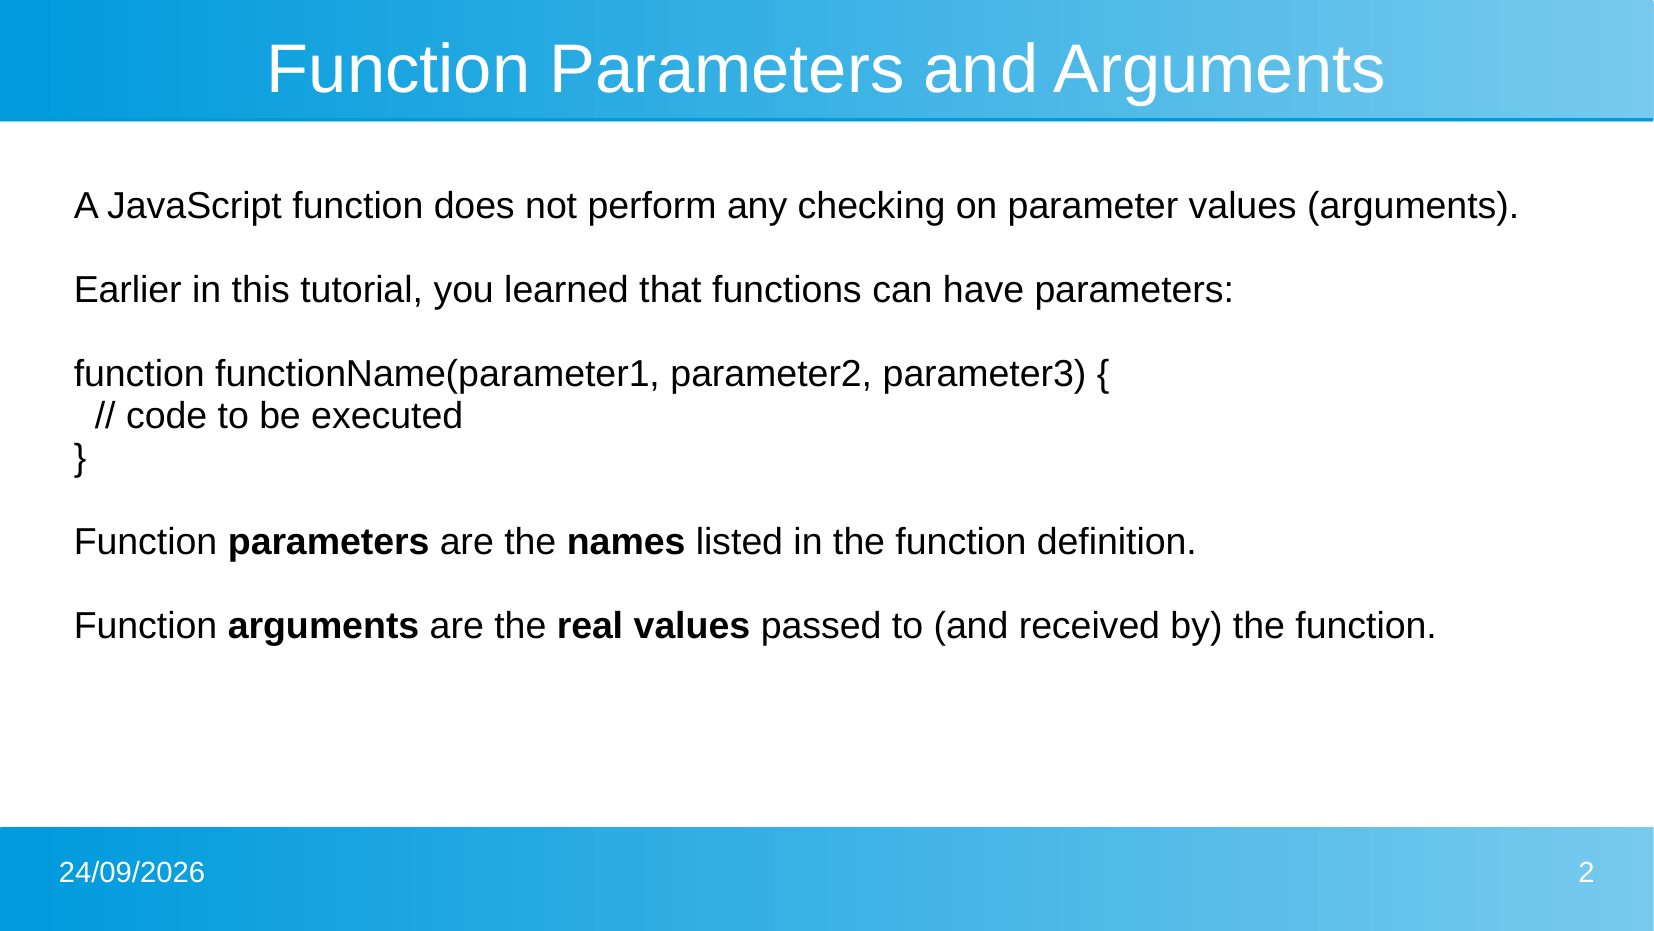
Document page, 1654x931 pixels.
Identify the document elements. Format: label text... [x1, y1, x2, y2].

title Function Parameters and Arguments [59, 29, 1595, 108]
text_box A JavaScript function does not perform any checking on parameter values (arguments). Earlier in this tutorial, you learned that functions can have parameters: function functionName(parameter1, parameter2, parameter3) { // code to be executed } Function parameters are the names listed in the function definition. Function arguments are the real values passed to (and received by) the function. [59, 177, 1595, 696]
